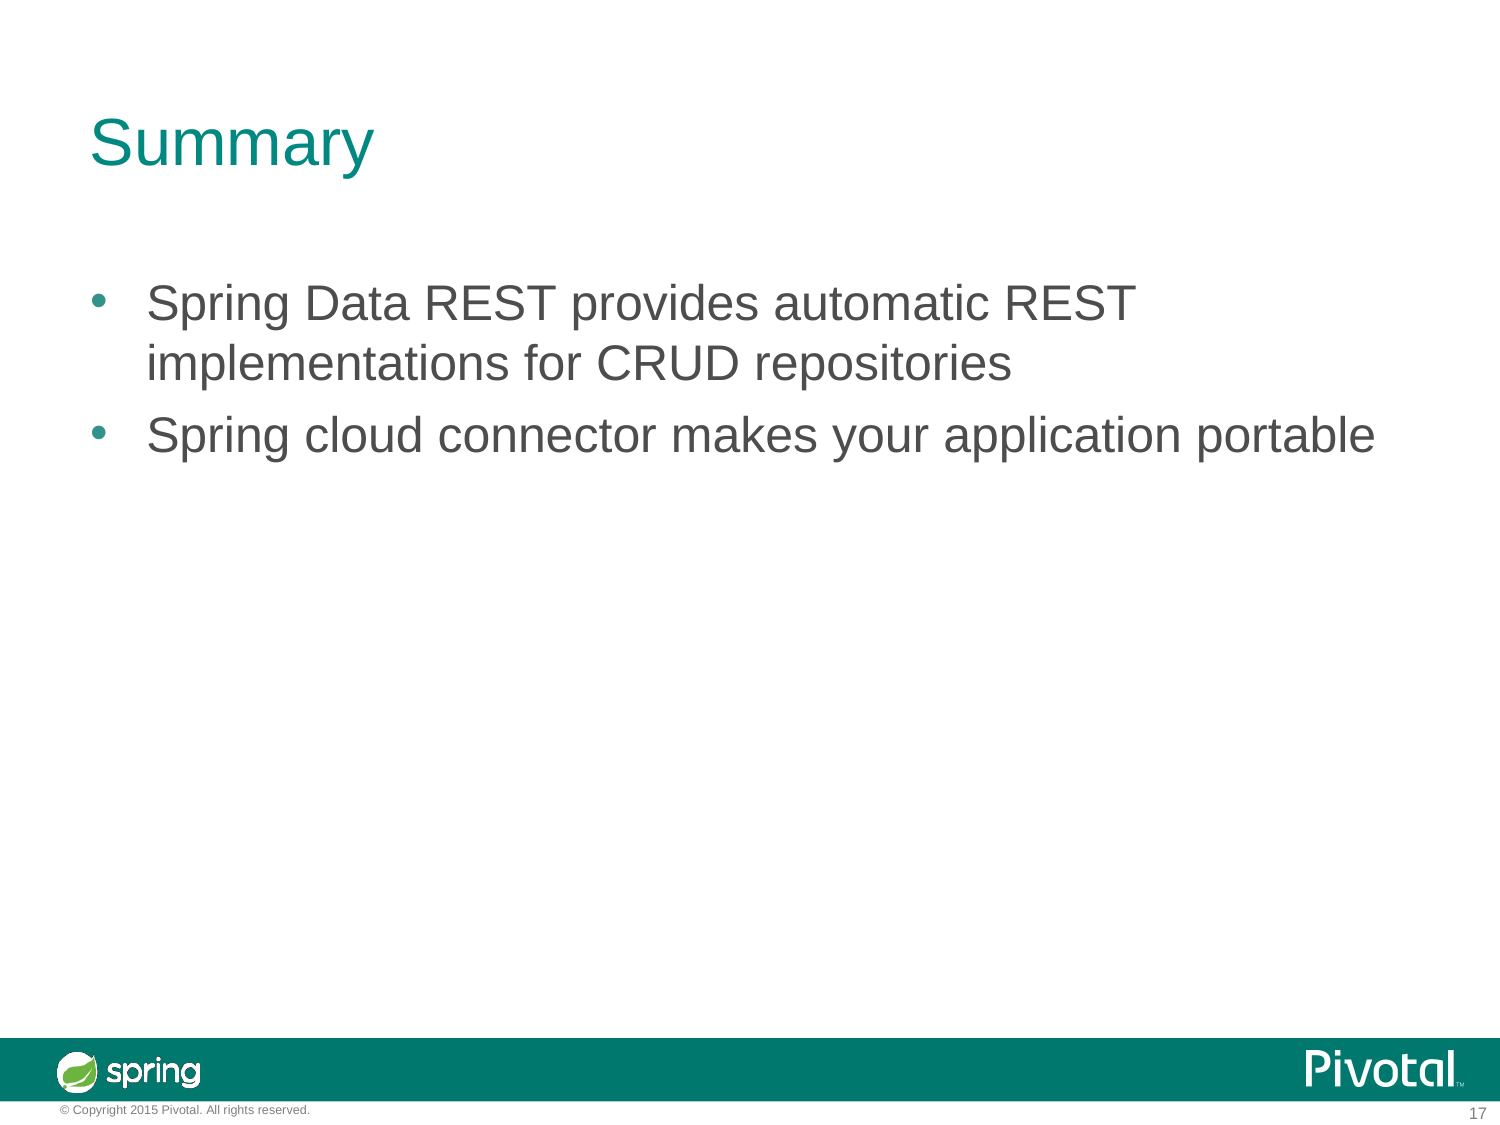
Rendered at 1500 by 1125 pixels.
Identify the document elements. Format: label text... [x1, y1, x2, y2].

picture [32, 1041, 210, 1103]
title Summary [75, 45, 1426, 233]
list Spring Data REST provides automatic REST implementations for CRUD repositories Spring cloud connector makes your application portable [75, 262, 1426, 931]
picture [1306, 1050, 1464, 1087]
